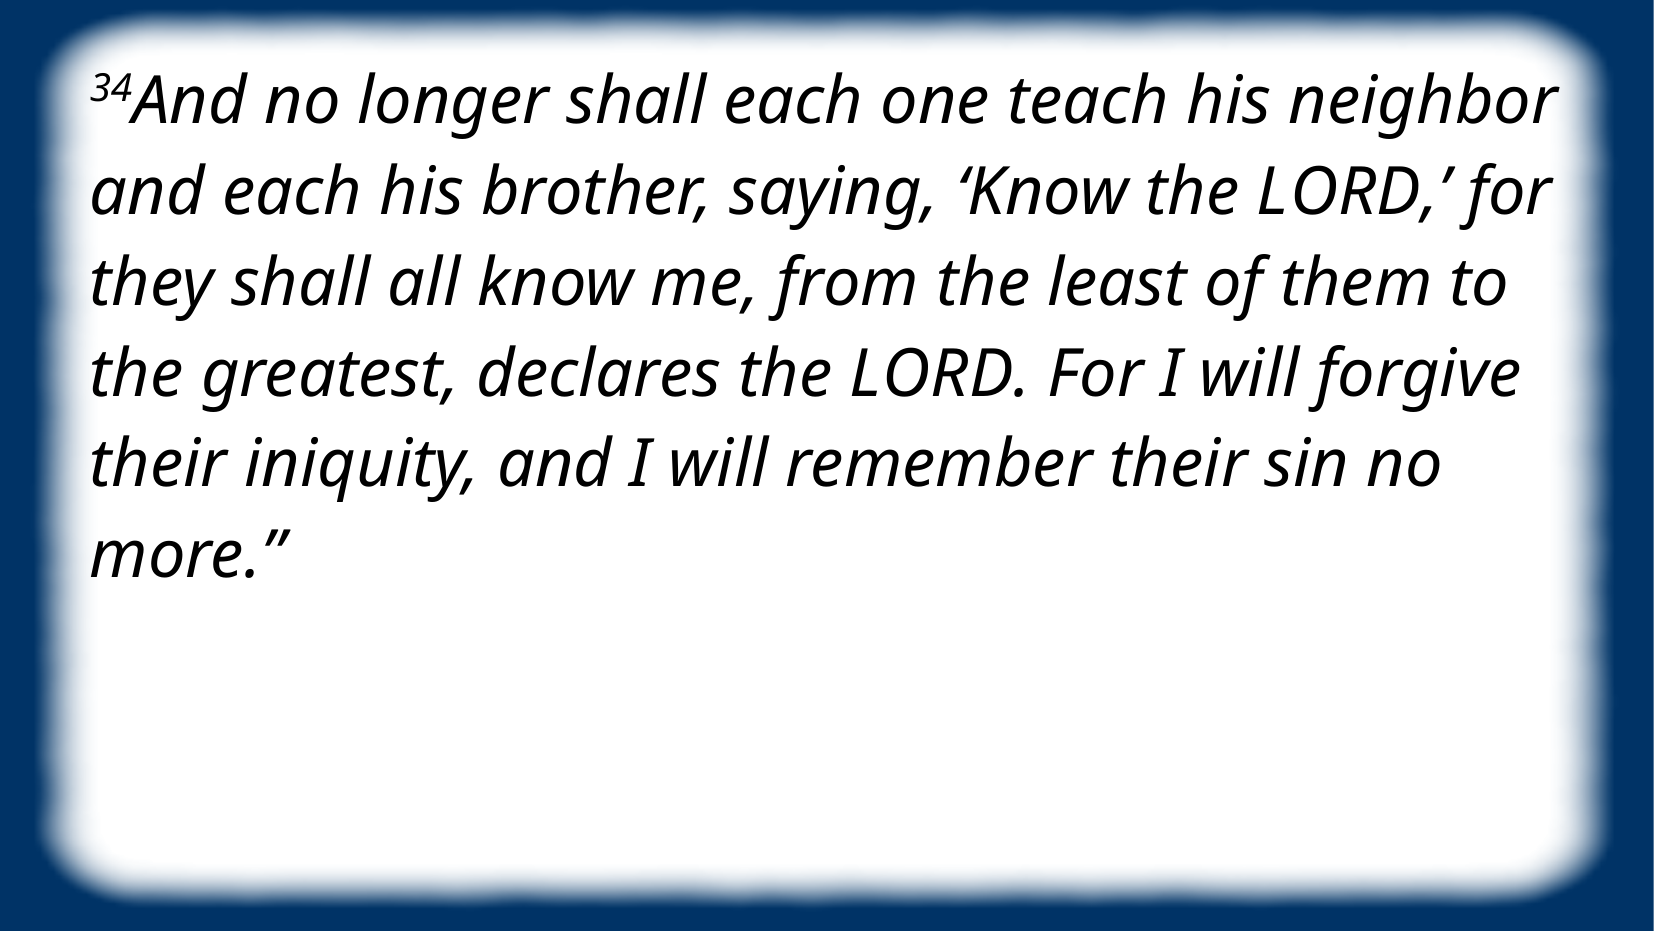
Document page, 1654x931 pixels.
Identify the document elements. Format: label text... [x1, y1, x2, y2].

text_box 34And no longer shall each one teach his neighbor and each his brother, saying, ‘Know the LORD,’ for they shall all know me, from the least of them to the greatest, declares the LORD. For I will forgive their iniquity, and I will remember their sin no more.” [75, 45, 1591, 631]
picture [0, 0, 1654, 931]
